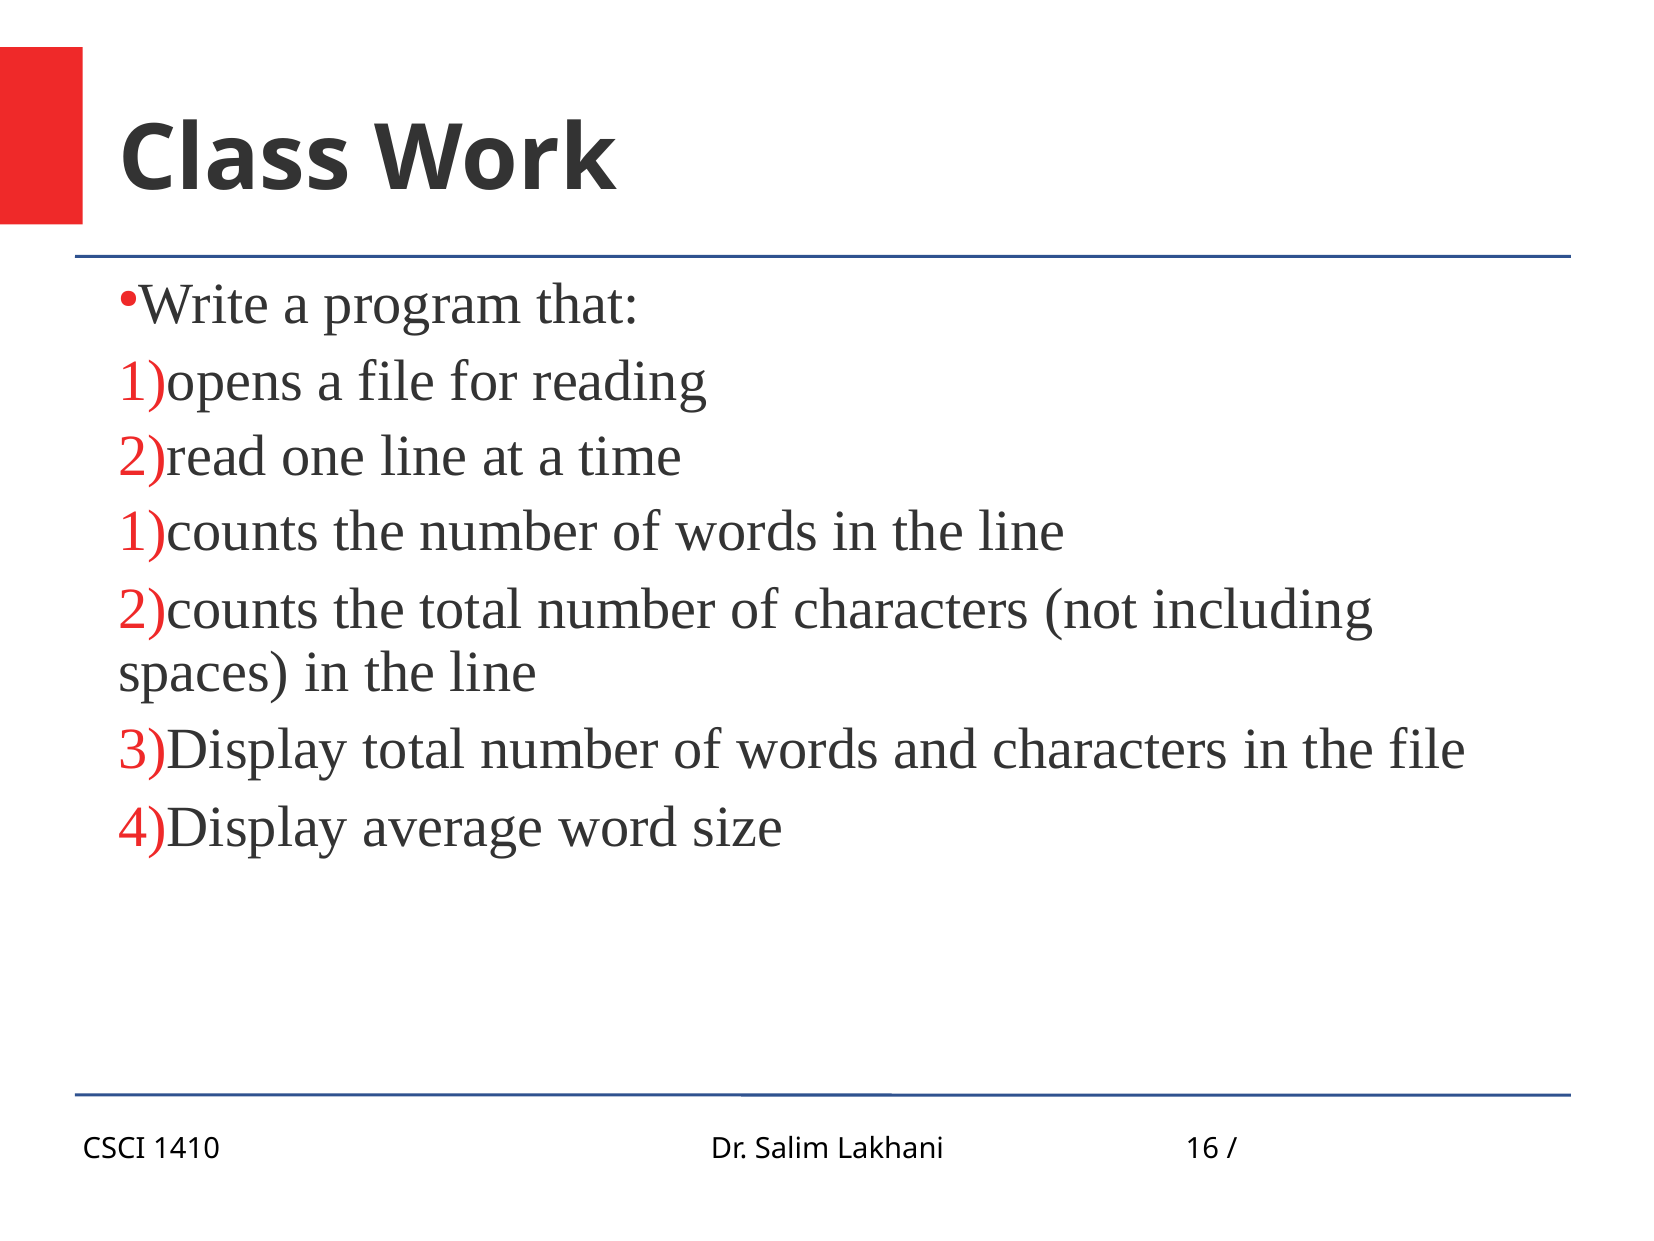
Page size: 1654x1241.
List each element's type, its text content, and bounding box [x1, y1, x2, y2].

list Write a program that: opens a file for reading read one line at a time counts the number of words in the line counts the total number of characters (not including spaces) in the line Display total number of words and characters in the file Display average word size [118, 265, 1536, 1081]
title Class Work [118, 49, 1571, 257]
text_box Dr. Salim Lakhani [565, 1129, 1090, 1216]
text_box / [1185, 1129, 1571, 1216]
text_box CSCI 1410 [82, 1129, 468, 1216]
